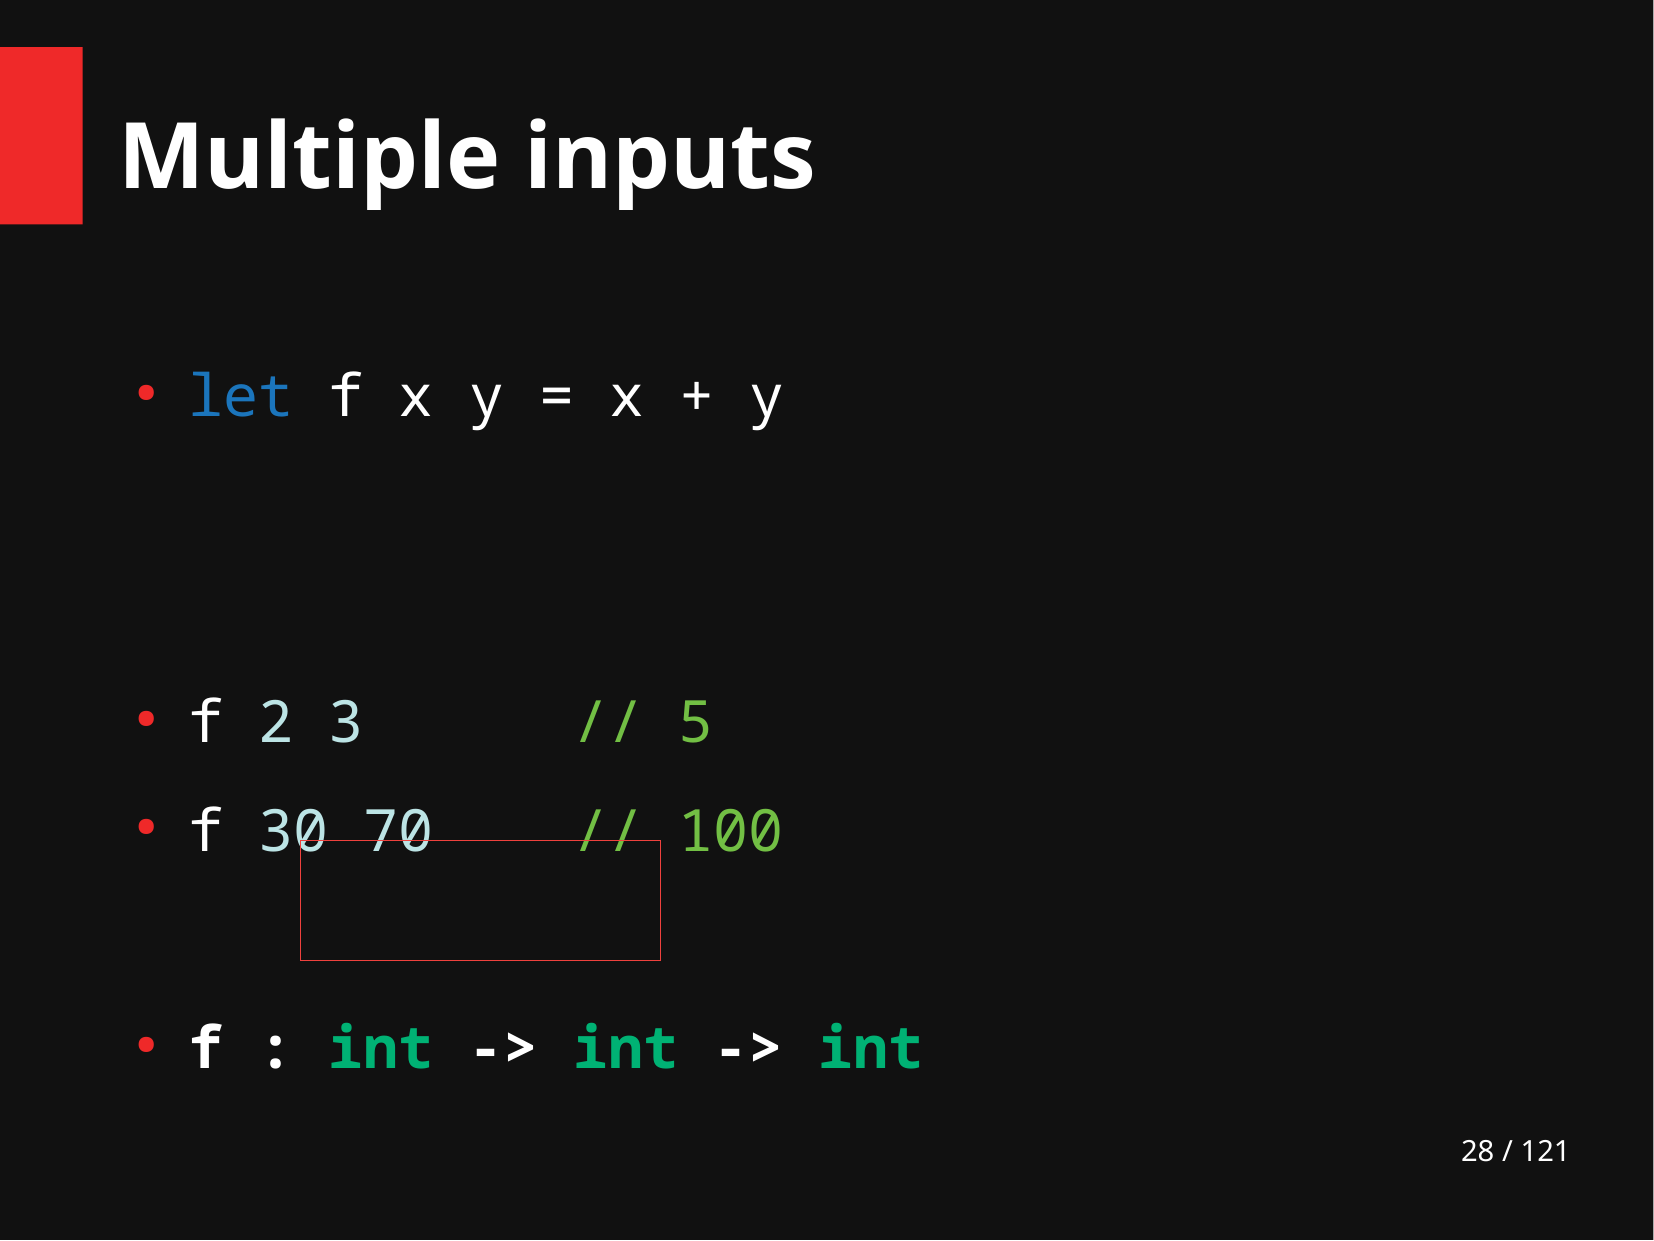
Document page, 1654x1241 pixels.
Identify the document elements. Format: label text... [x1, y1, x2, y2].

list let f x y = x + y f 2 3 // 5 f 30 70 // 100 f : int -> int -> int [118, 354, 1536, 1074]
title Multiple inputs [118, 49, 1571, 257]
